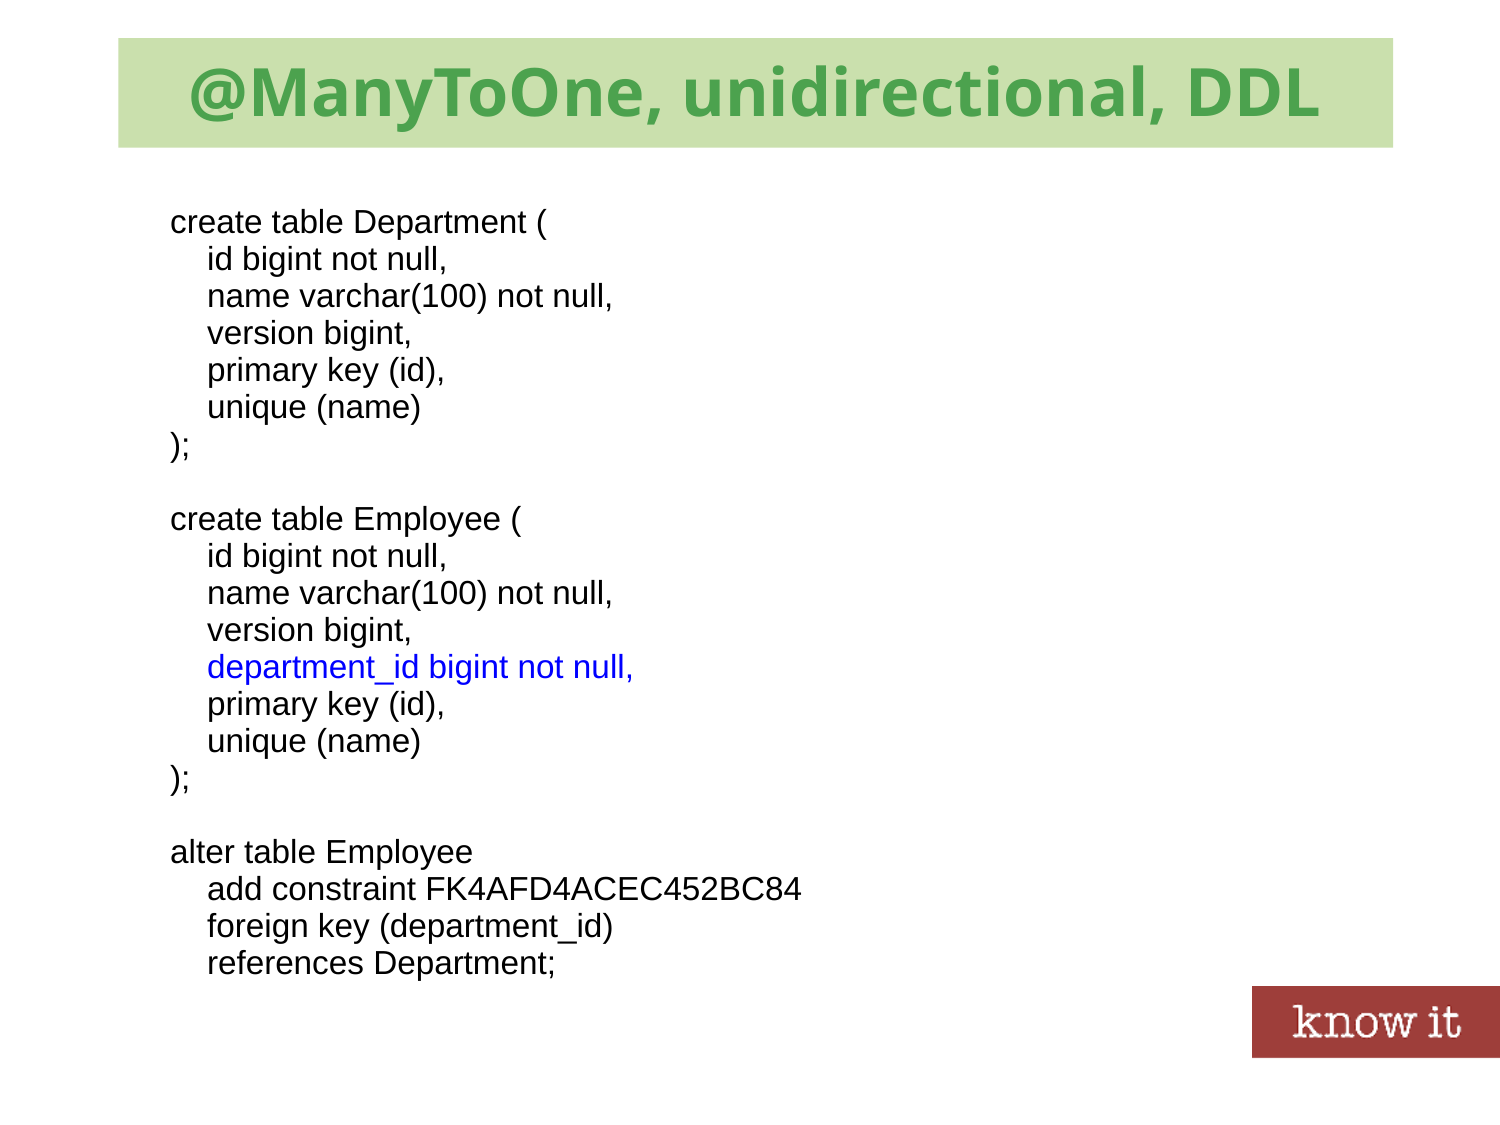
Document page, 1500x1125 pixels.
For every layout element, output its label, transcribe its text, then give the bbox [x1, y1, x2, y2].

picture [1252, 986, 1500, 1058]
text_box create table Department ( id bigint not null, name varchar(100) not null, version bigint, primary key (id), unique (name) ); create table Employee ( id bigint not null, name varchar(100) not null, version bigint, department_id bigint not null, primary key (id), unique (name) ); alter table Employee add constraint FK4AFD4ACEC452BC84 foreign key (department_id) references Department; [118, 196, 934, 1032]
text_box @ManyToOne, unidirectional, DDL [118, 38, 1394, 148]
